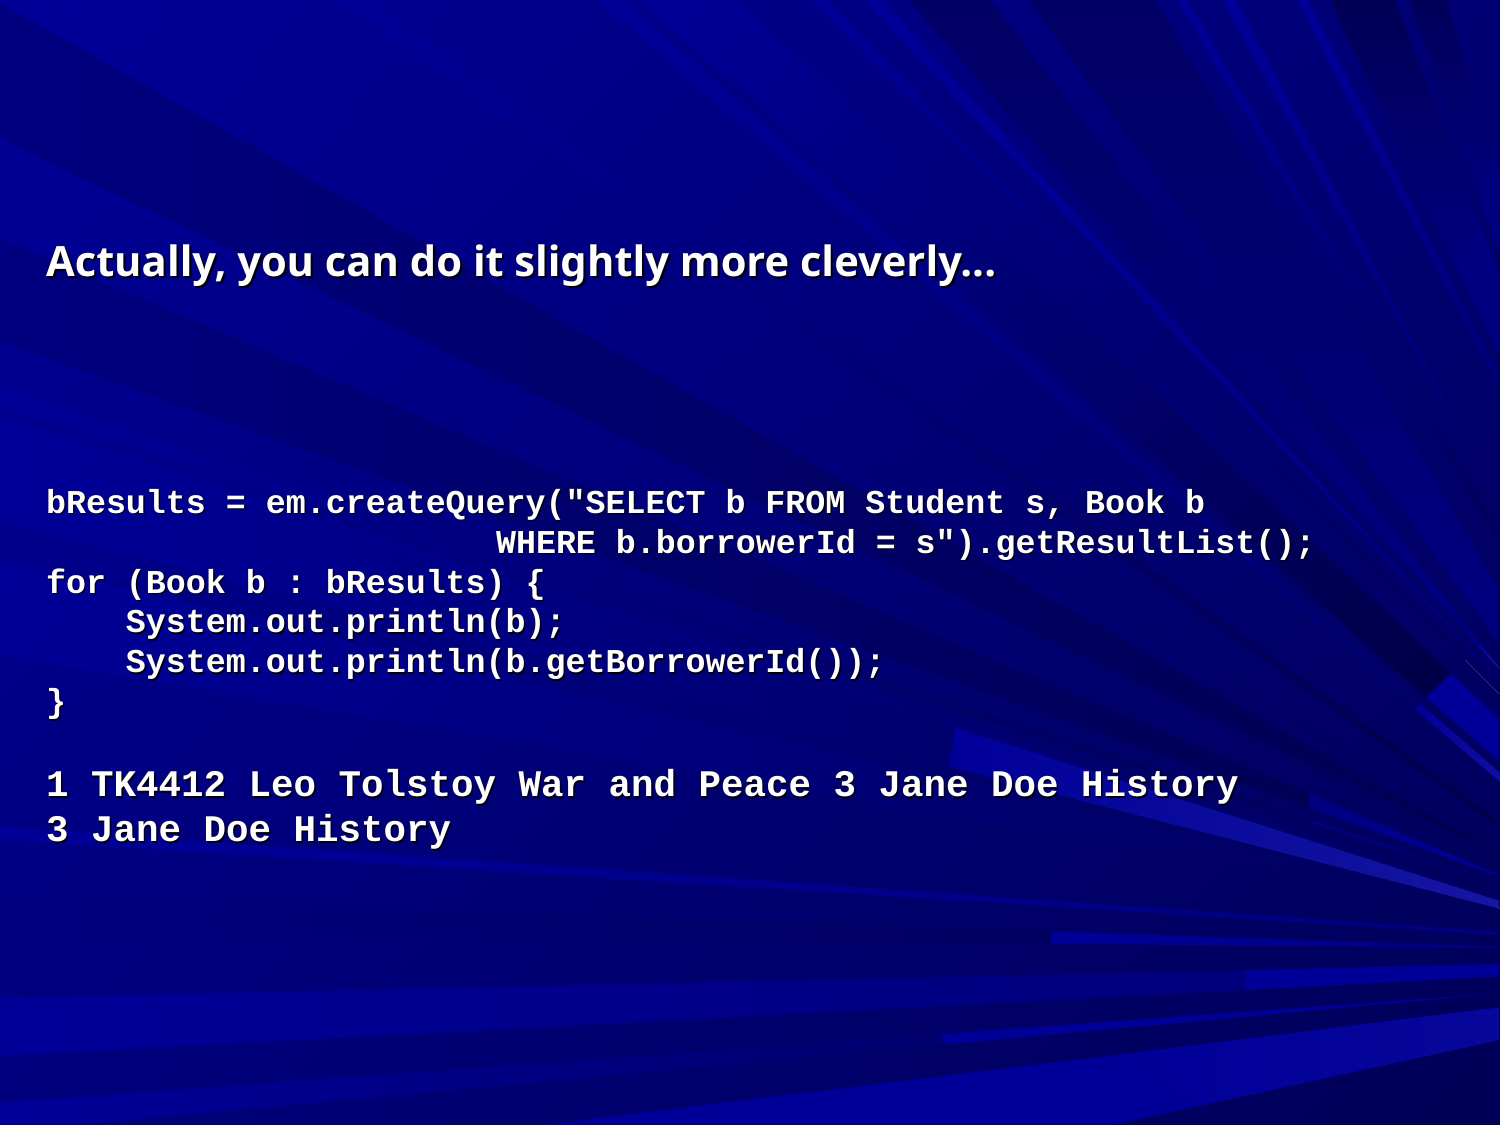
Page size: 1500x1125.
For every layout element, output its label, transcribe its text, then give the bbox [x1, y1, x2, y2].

title Actually, you can do it slightly more cleverly... bResults = em.createQuery("SELECT b FROM Student s, Book b WHERE b.borrowerId = s").getResultList(); for (Book b : bResults) { System.out.println(b); System.out.println(b.getBorrowerId()); } 1 TK4412 Leo Tolstoy War and Peace 3 Jane Doe History 3 Jane Doe History [31, 28, 1470, 1057]
